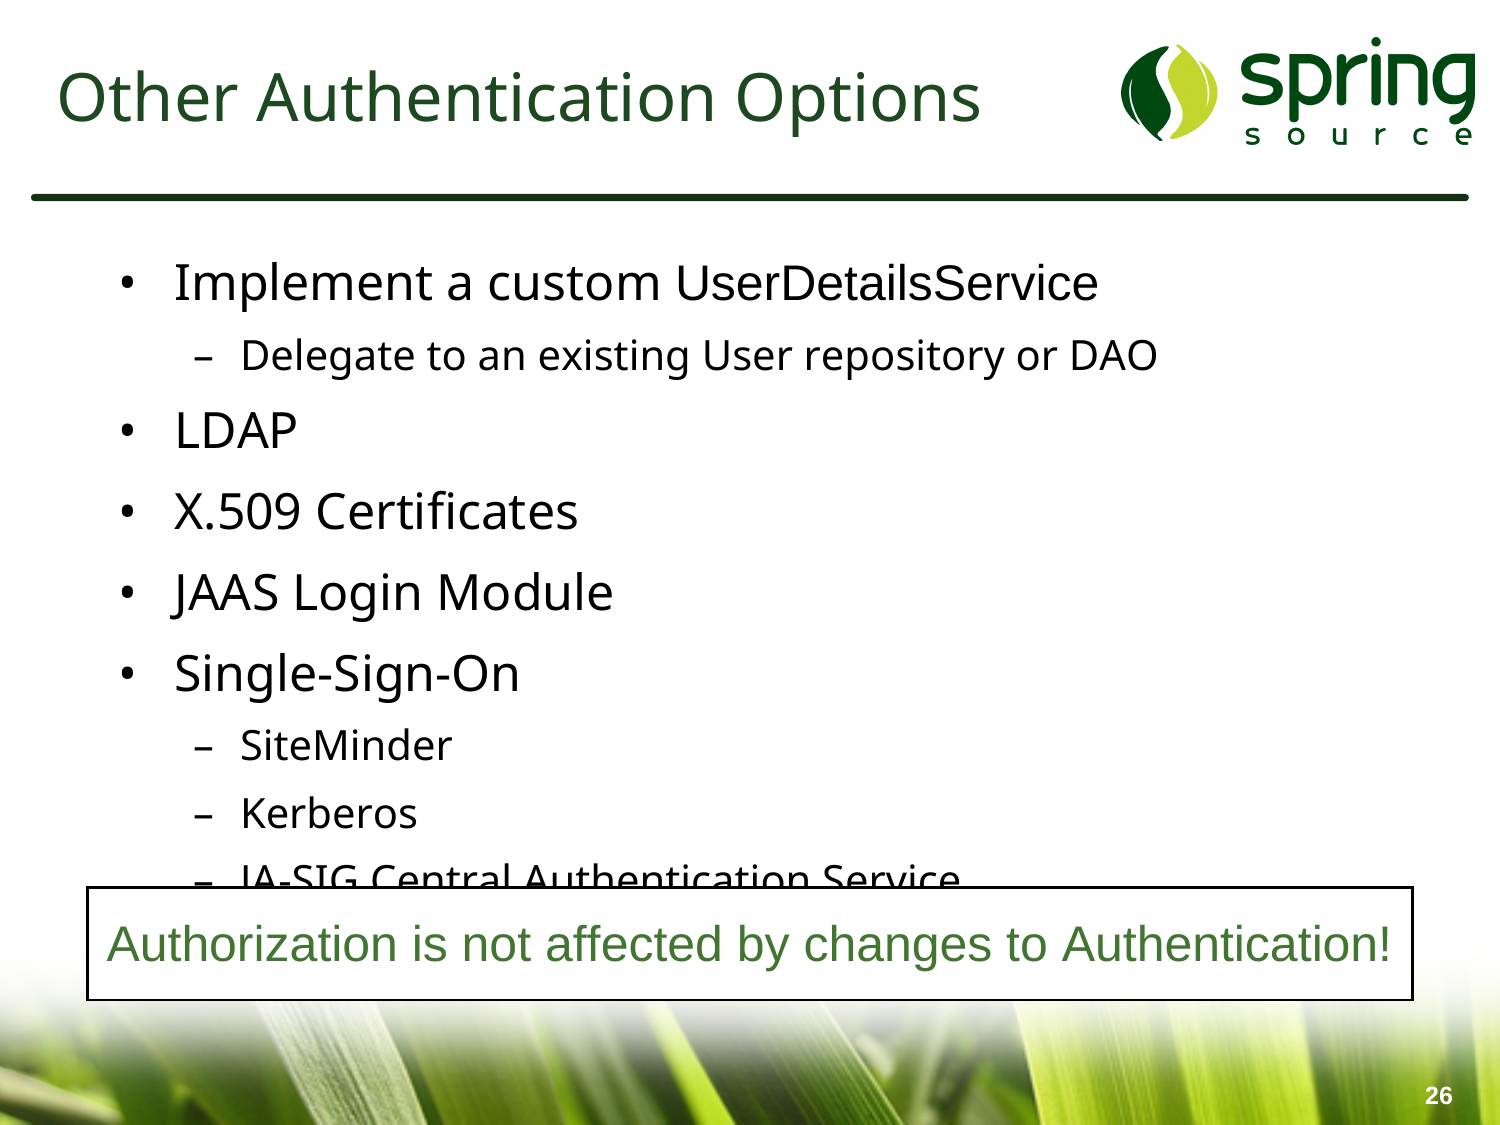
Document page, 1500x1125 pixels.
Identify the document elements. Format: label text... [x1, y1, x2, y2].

list Implement a custom UserDetailsService Delegate to an existing User repository or DAO LDAP X.509 Certificates JAAS Login Module Single-Sign-On SiteMinder Kerberos JA-SIG Central Authentication Service [103, 239, 1394, 887]
title Other Authentication Options [56, 15, 1089, 176]
picture [1121, 37, 1475, 145]
picture [0, 944, 1500, 1125]
text_box Authorization is not affected by changes to Authentication! [87, 887, 1413, 1000]
